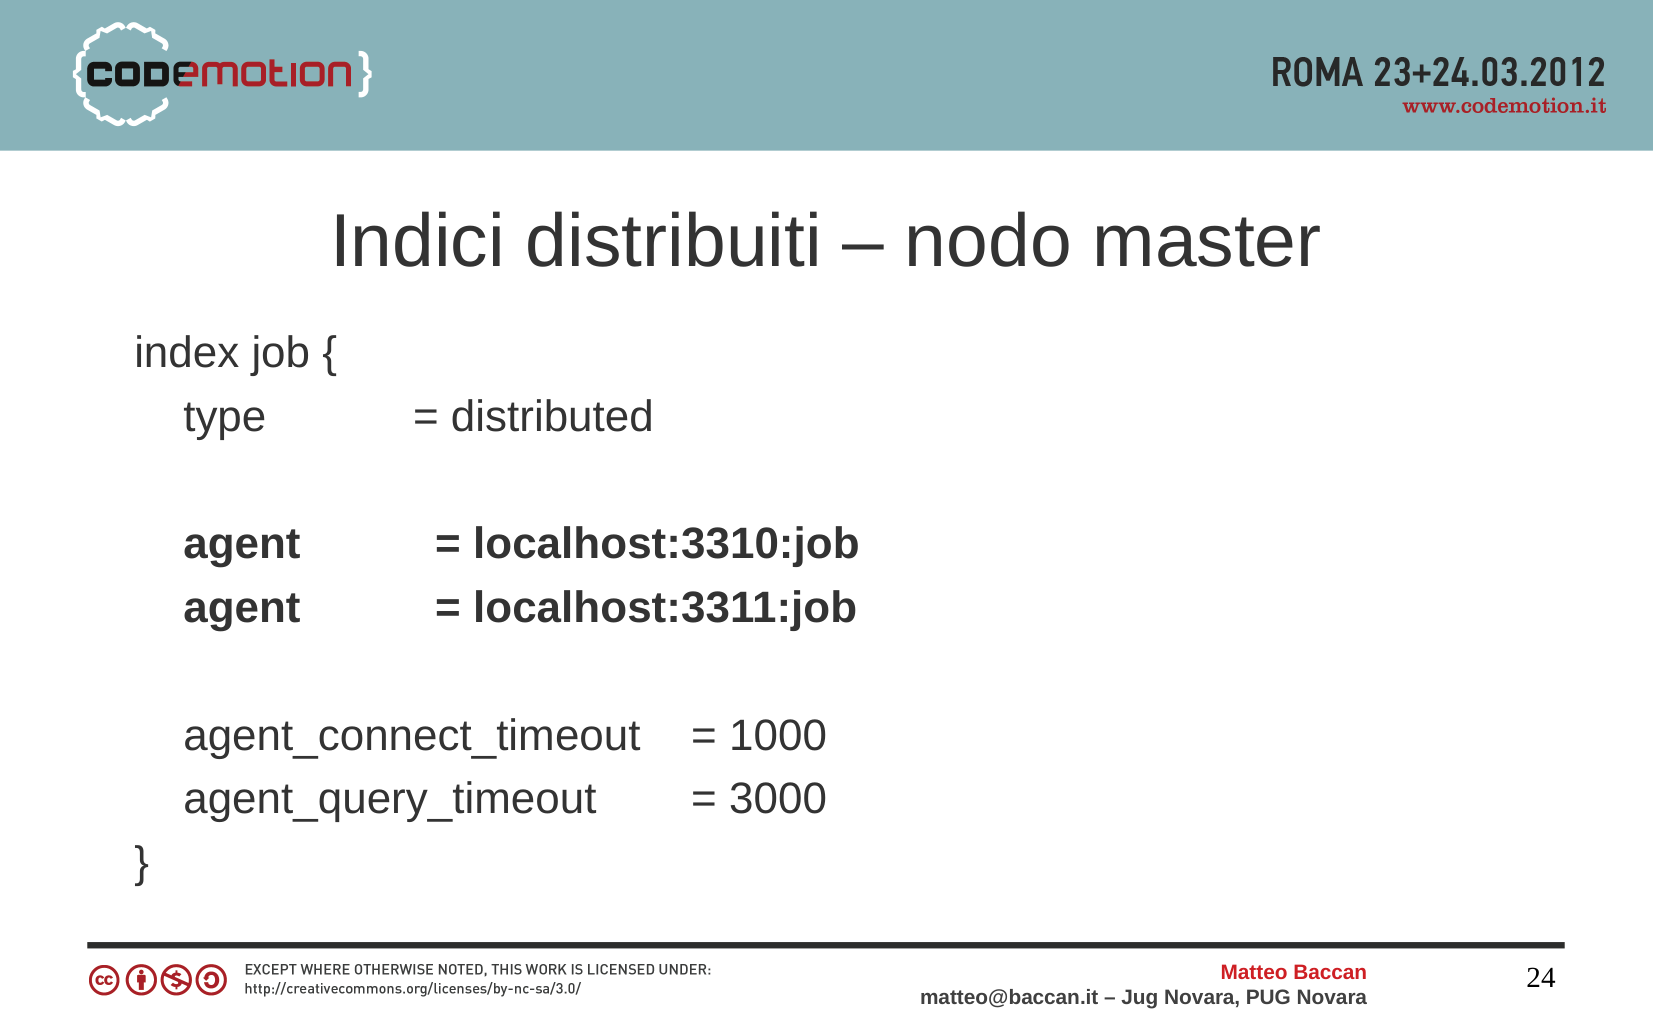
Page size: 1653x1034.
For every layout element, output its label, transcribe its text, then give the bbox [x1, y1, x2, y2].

list index job { type = distributed agent = localhost:3310:job agent = localhost:3311:job agent_connect_timeout = 1000 agent_query_timeout = 3000 } [82, 315, 1571, 902]
title Indici distribuiti – nodo master [82, 173, 1571, 299]
picture [0, 0, 1653, 1034]
